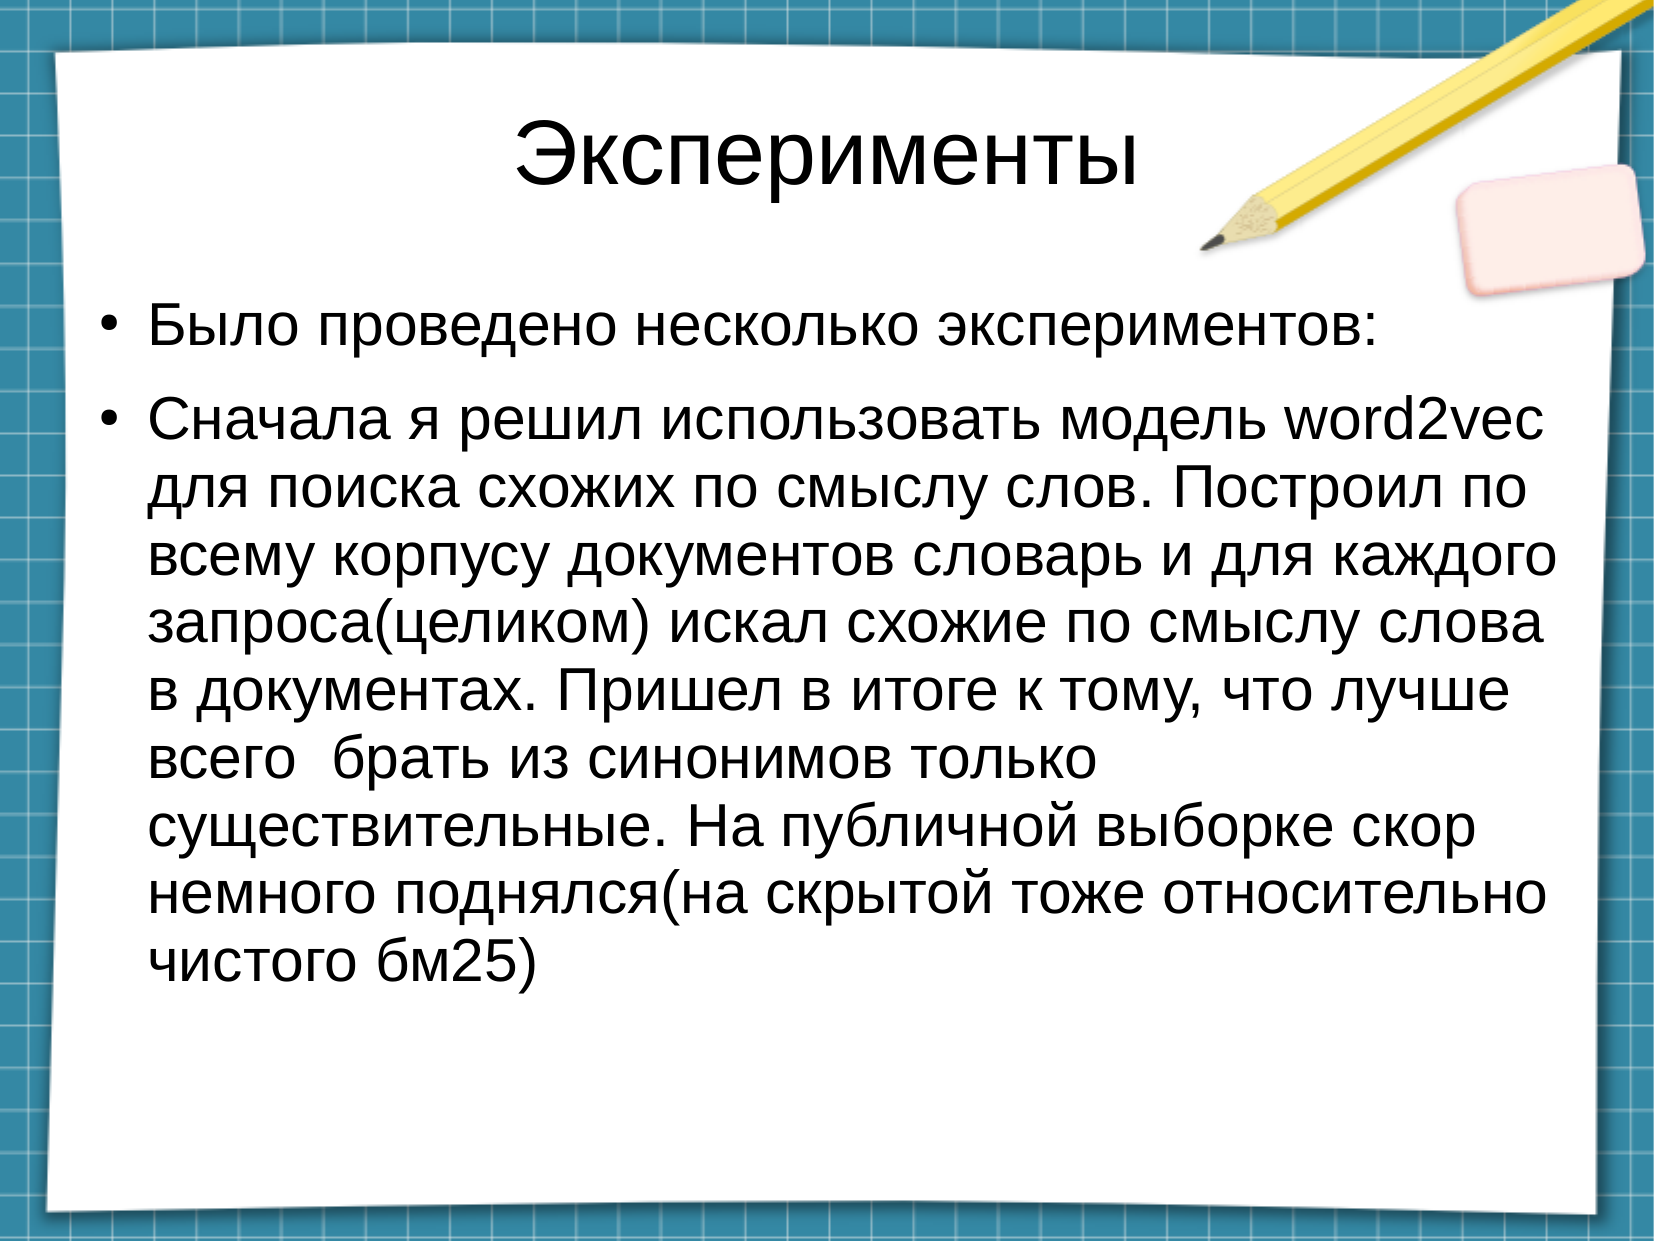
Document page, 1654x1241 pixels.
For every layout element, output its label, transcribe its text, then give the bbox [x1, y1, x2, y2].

picture [0, 0, 1654, 1241]
title Эксперименты [82, 49, 1571, 257]
list Было проведено несколько экспериментов: Сначала я решил использовать модель word2vec для поиска схожих по смыслу слов. Построил по всему корпусу документов словарь и для каждого запроса(целиком) искал схожие по смыслу слова в документах. Пришел в итоге к тому, что лучше всего брать из синонимов только существительные. На публичной выборке скор немного поднялся(на скрытой тоже относительно чистого бм25) [82, 290, 1571, 1010]
